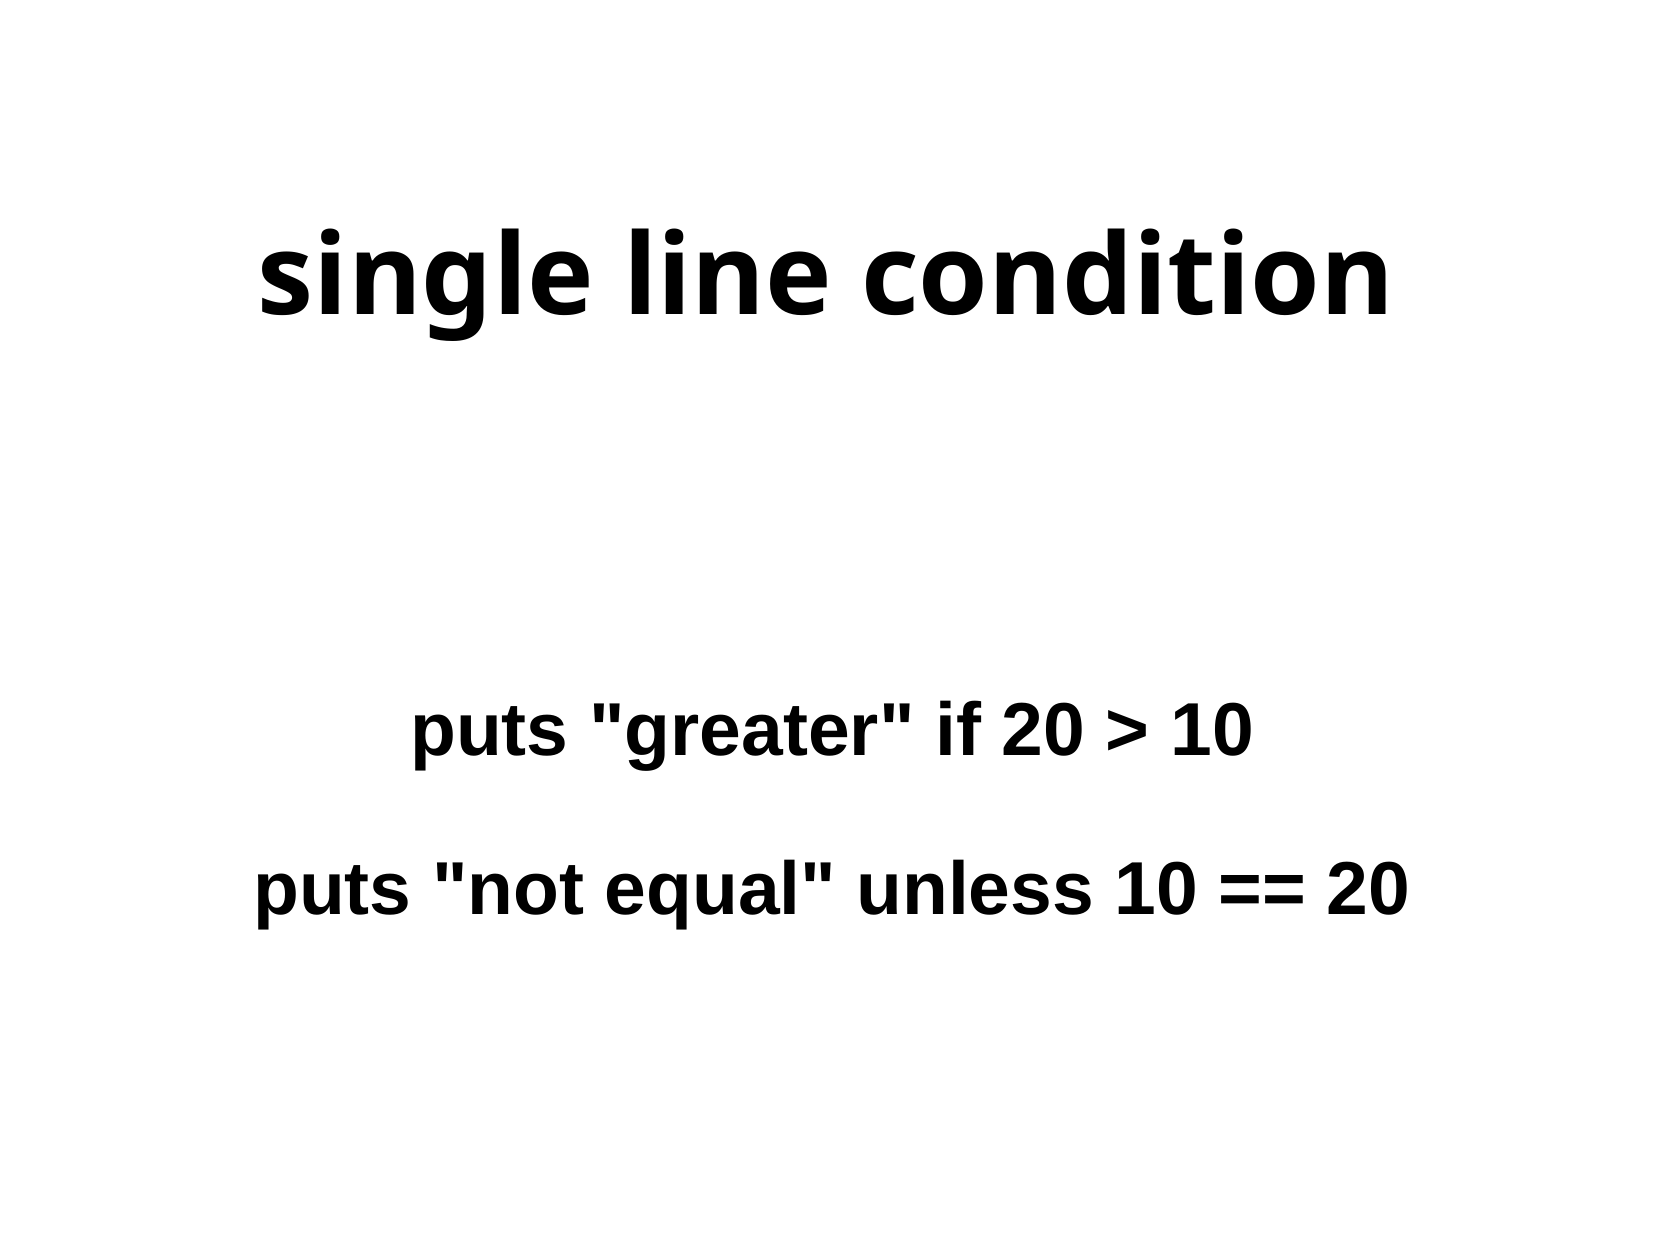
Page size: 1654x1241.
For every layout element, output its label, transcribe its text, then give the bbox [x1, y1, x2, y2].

subtitle puts "greater" if 20 > 10 puts "not equal" unless 10 == 20 [88, 449, 1577, 1169]
title single line condition [82, 167, 1571, 375]
